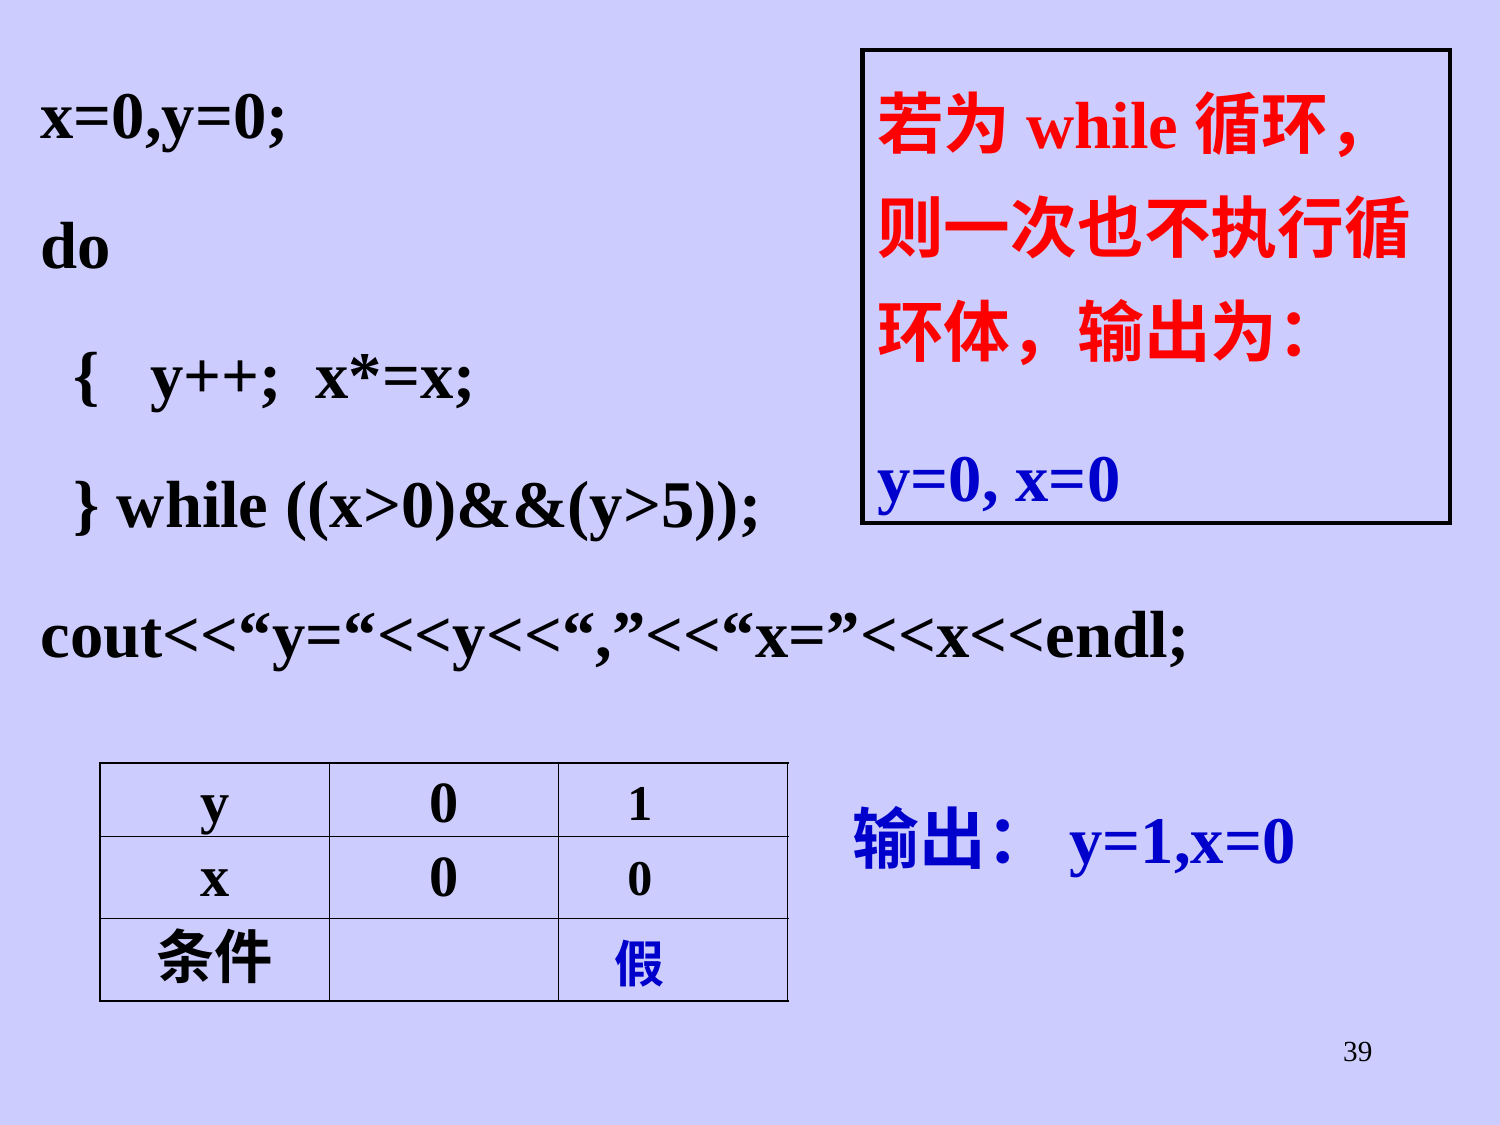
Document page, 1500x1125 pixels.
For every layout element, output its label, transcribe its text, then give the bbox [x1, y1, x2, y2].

text_box 假 [600, 924, 688, 1001]
table_header [700, 764, 787, 836]
text_box 1 [612, 762, 700, 837]
table_cell x [101, 837, 329, 918]
text_box 输出：y=1,x=0 [849, 787, 1401, 880]
table_cell 0 [330, 837, 558, 918]
table_header y [101, 764, 329, 836]
text_box x=0,y=0; do { y++; x*=x; } while ((x>0)&&(y>5)); cout<<“y=“<<y<<“,”<<“x=”<<x<<endl; [37, 62, 1376, 673]
table_header [559, 764, 612, 836]
text_box 若为while循环，则一次也不执行循环体，输出为： y=0, x=0 [862, 49, 1451, 523]
table_cell [330, 919, 558, 1000]
text_box 0 [612, 837, 700, 913]
text_box <编号> [1074, 1025, 1388, 1101]
table_cell [559, 919, 787, 1000]
table_header 0 [330, 764, 558, 836]
table_cell [559, 837, 787, 918]
table_cell 条件 [101, 919, 329, 1000]
